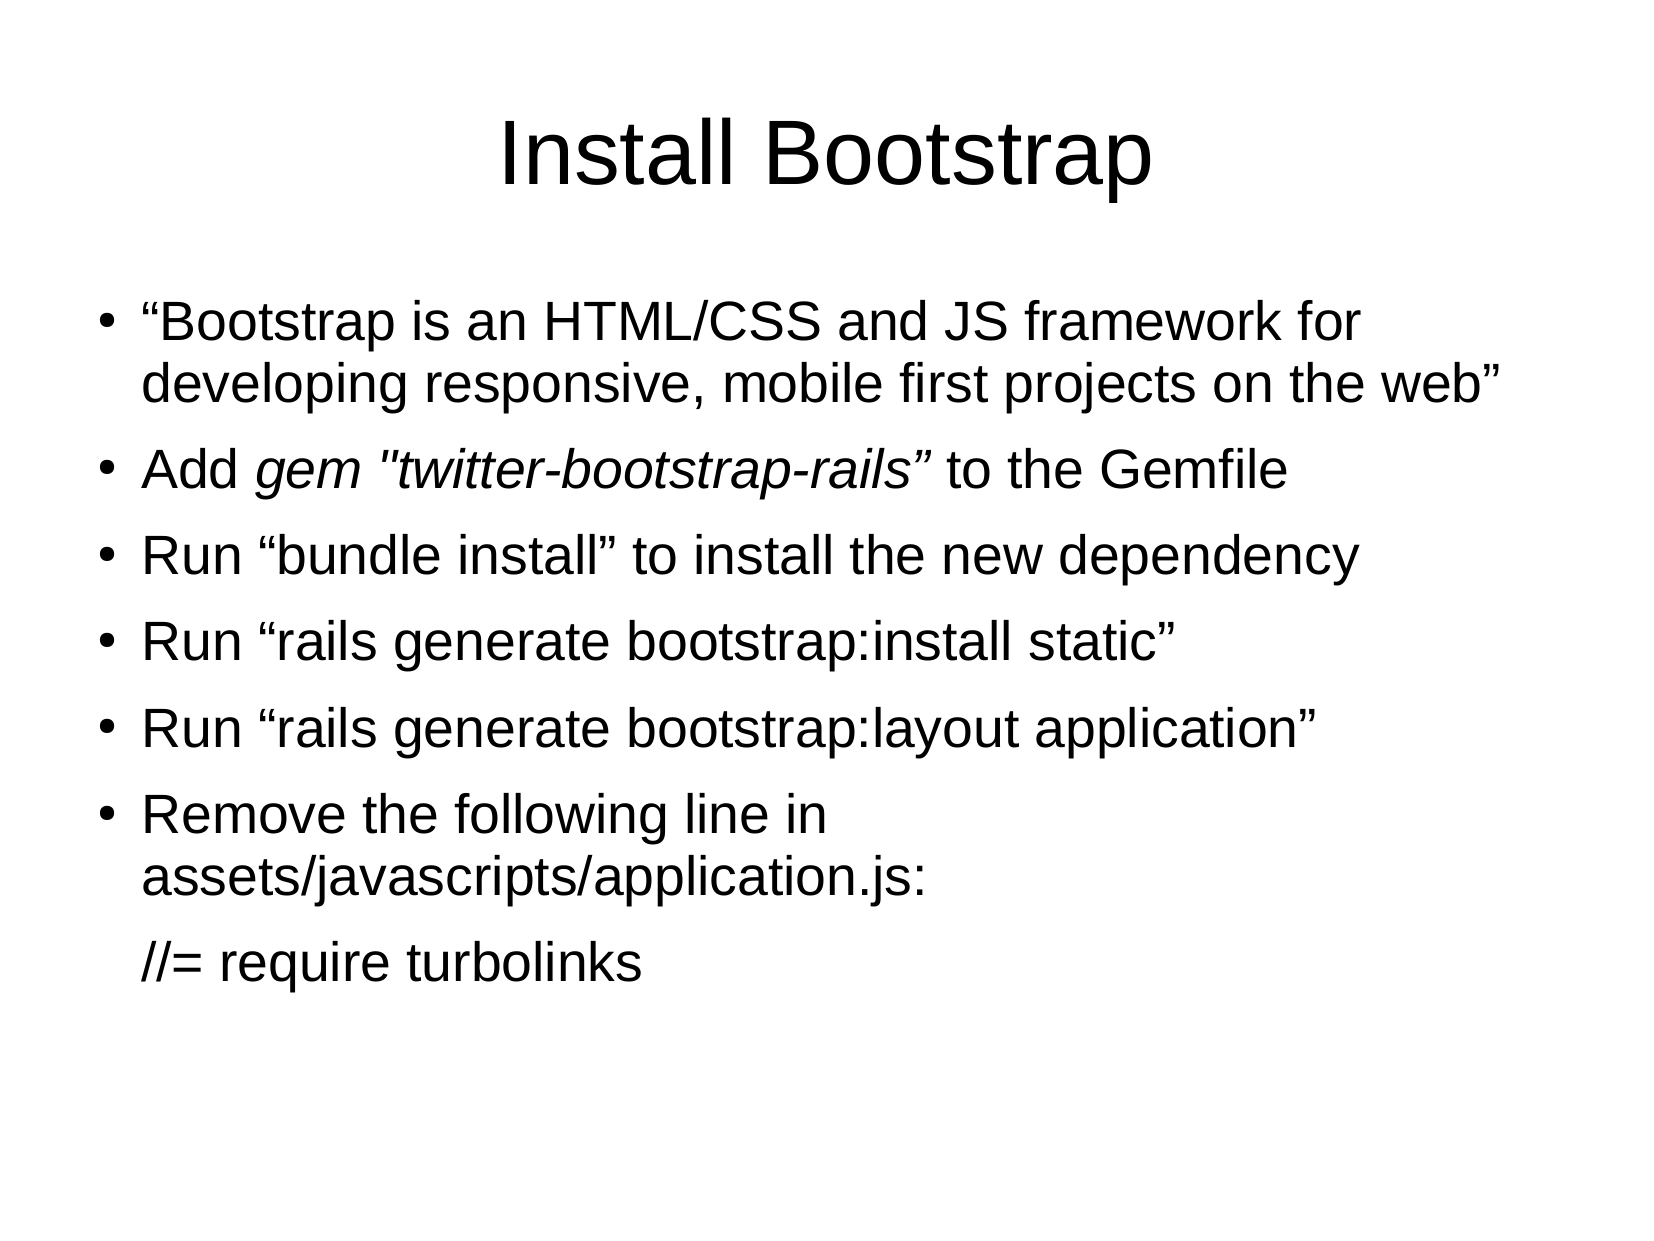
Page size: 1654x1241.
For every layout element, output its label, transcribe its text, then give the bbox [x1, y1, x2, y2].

title Install Bootstrap [82, 49, 1571, 257]
list “Bootstrap is an HTML/CSS and JS framework for developing responsive, mobile first projects on the web” Add gem "twitter-bootstrap-rails” to the Gemfile Run “bundle install” to install the new dependency Run “rails generate bootstrap:install static” Run “rails generate bootstrap:layout application” Remove the following line in assets/javascripts/application.js: //= require turbolinks [82, 290, 1571, 1010]
